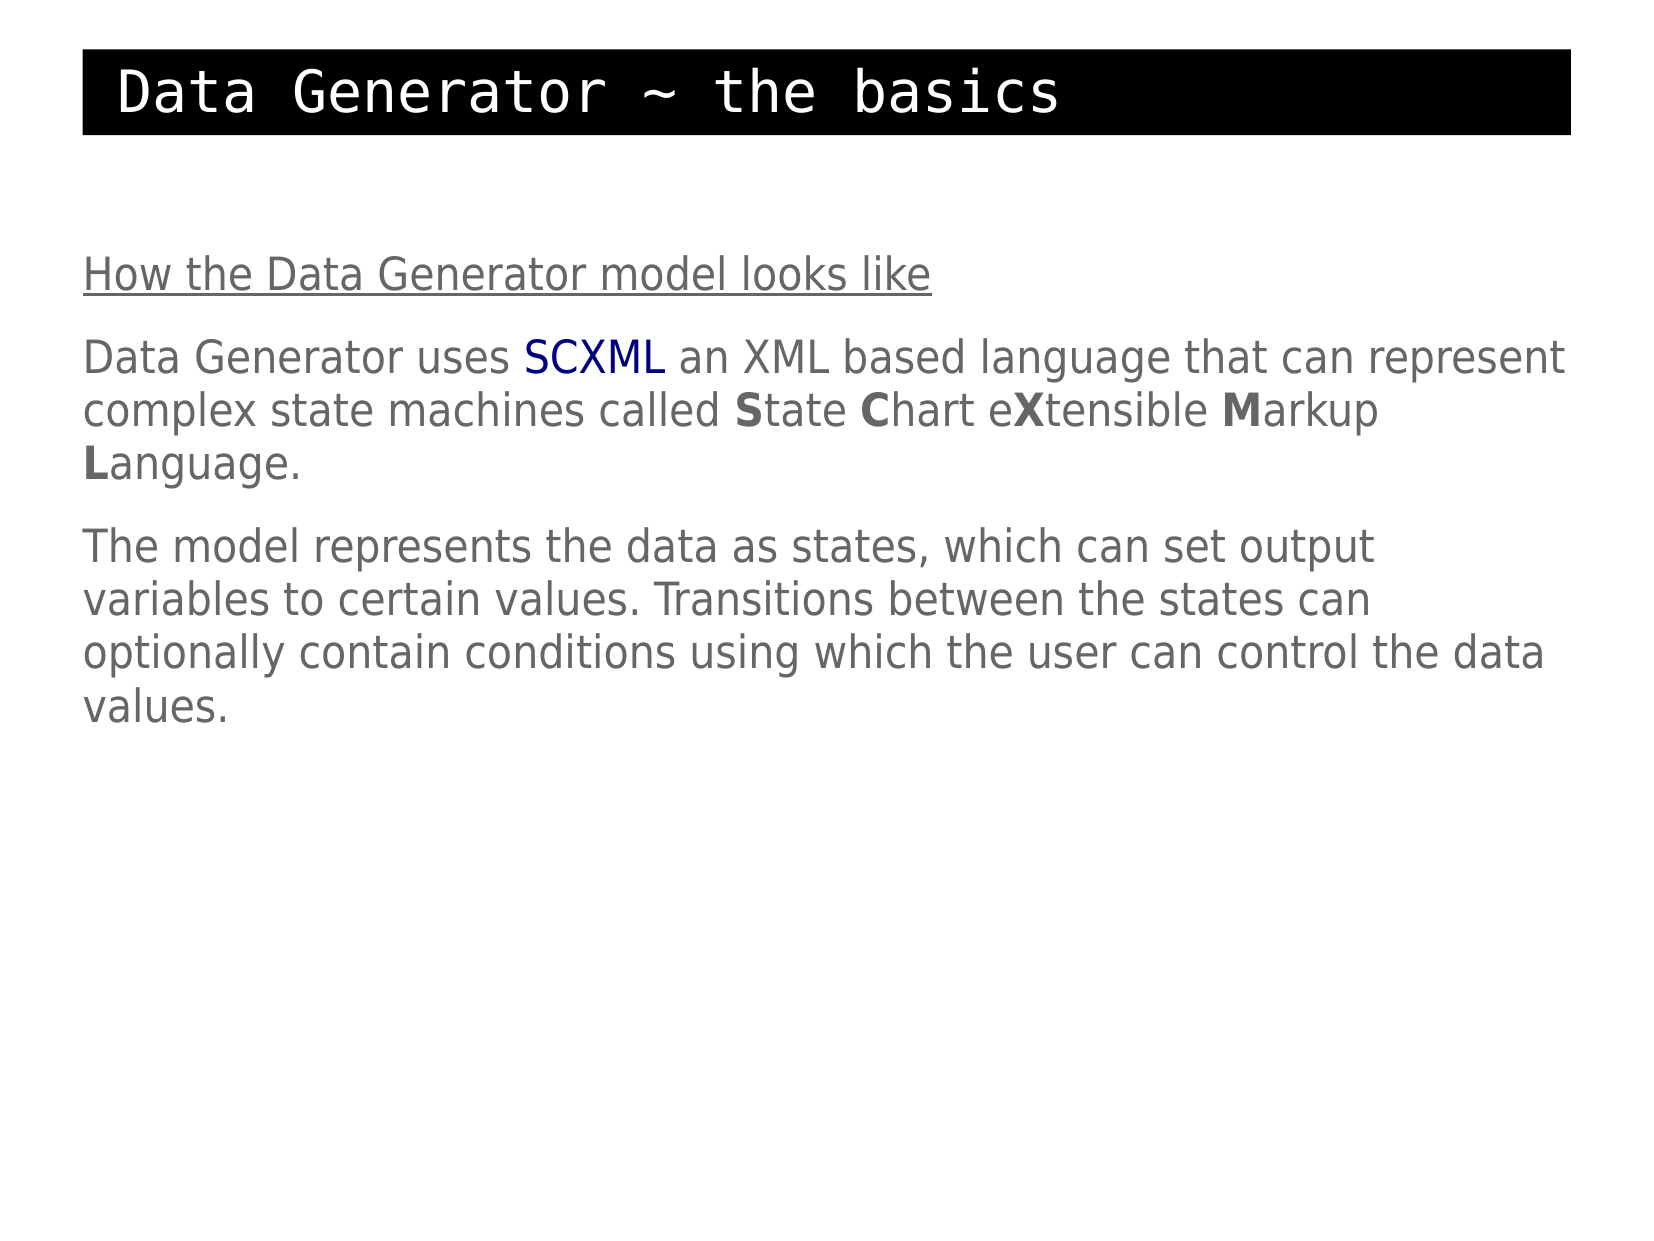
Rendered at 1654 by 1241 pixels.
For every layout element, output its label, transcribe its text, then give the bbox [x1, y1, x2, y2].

list How the Data Generator model looks like Data Generator uses SCXML an XML based language that can represent complex state machines called State Chart eXtensible Markup Language. The model represents the data as states, which can set output variables to certain values. Transitions between the states can optionally contain conditions using which the user can control the data values. [82, 165, 1571, 1096]
title Data Generator ~ the basics [82, 49, 1571, 136]
